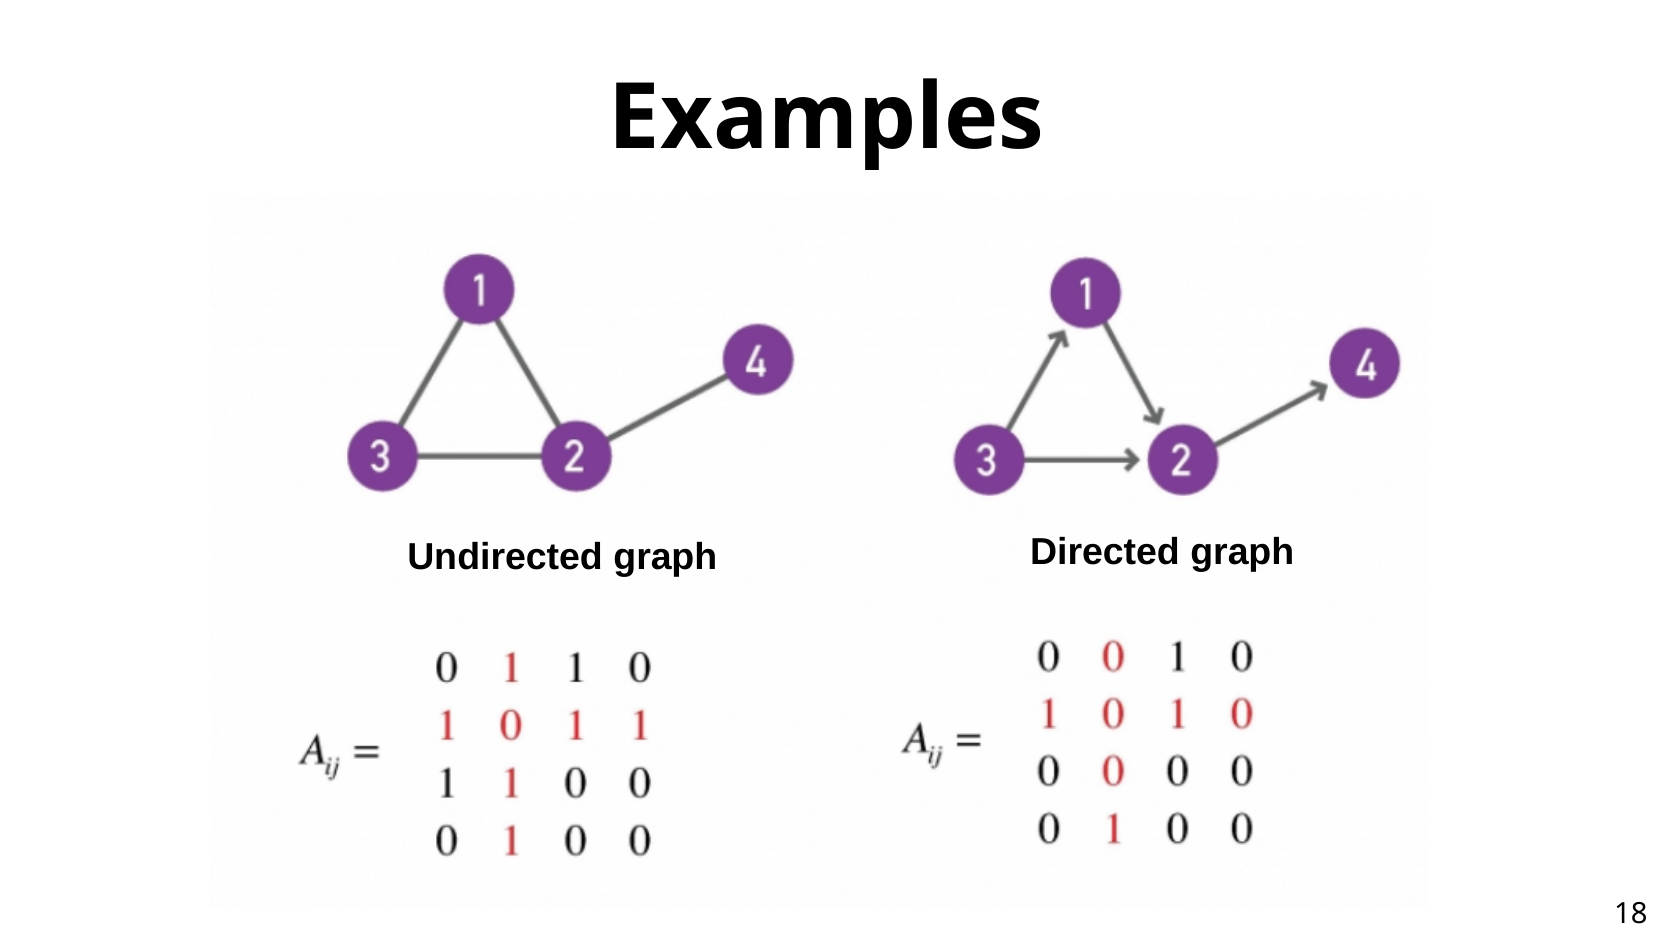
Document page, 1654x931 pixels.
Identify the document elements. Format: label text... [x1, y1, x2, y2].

text_box Directed graph [930, 523, 1396, 574]
title Examples [82, 1, 1571, 226]
picture [210, 194, 1428, 909]
text_box Undirected graph [330, 528, 796, 579]
